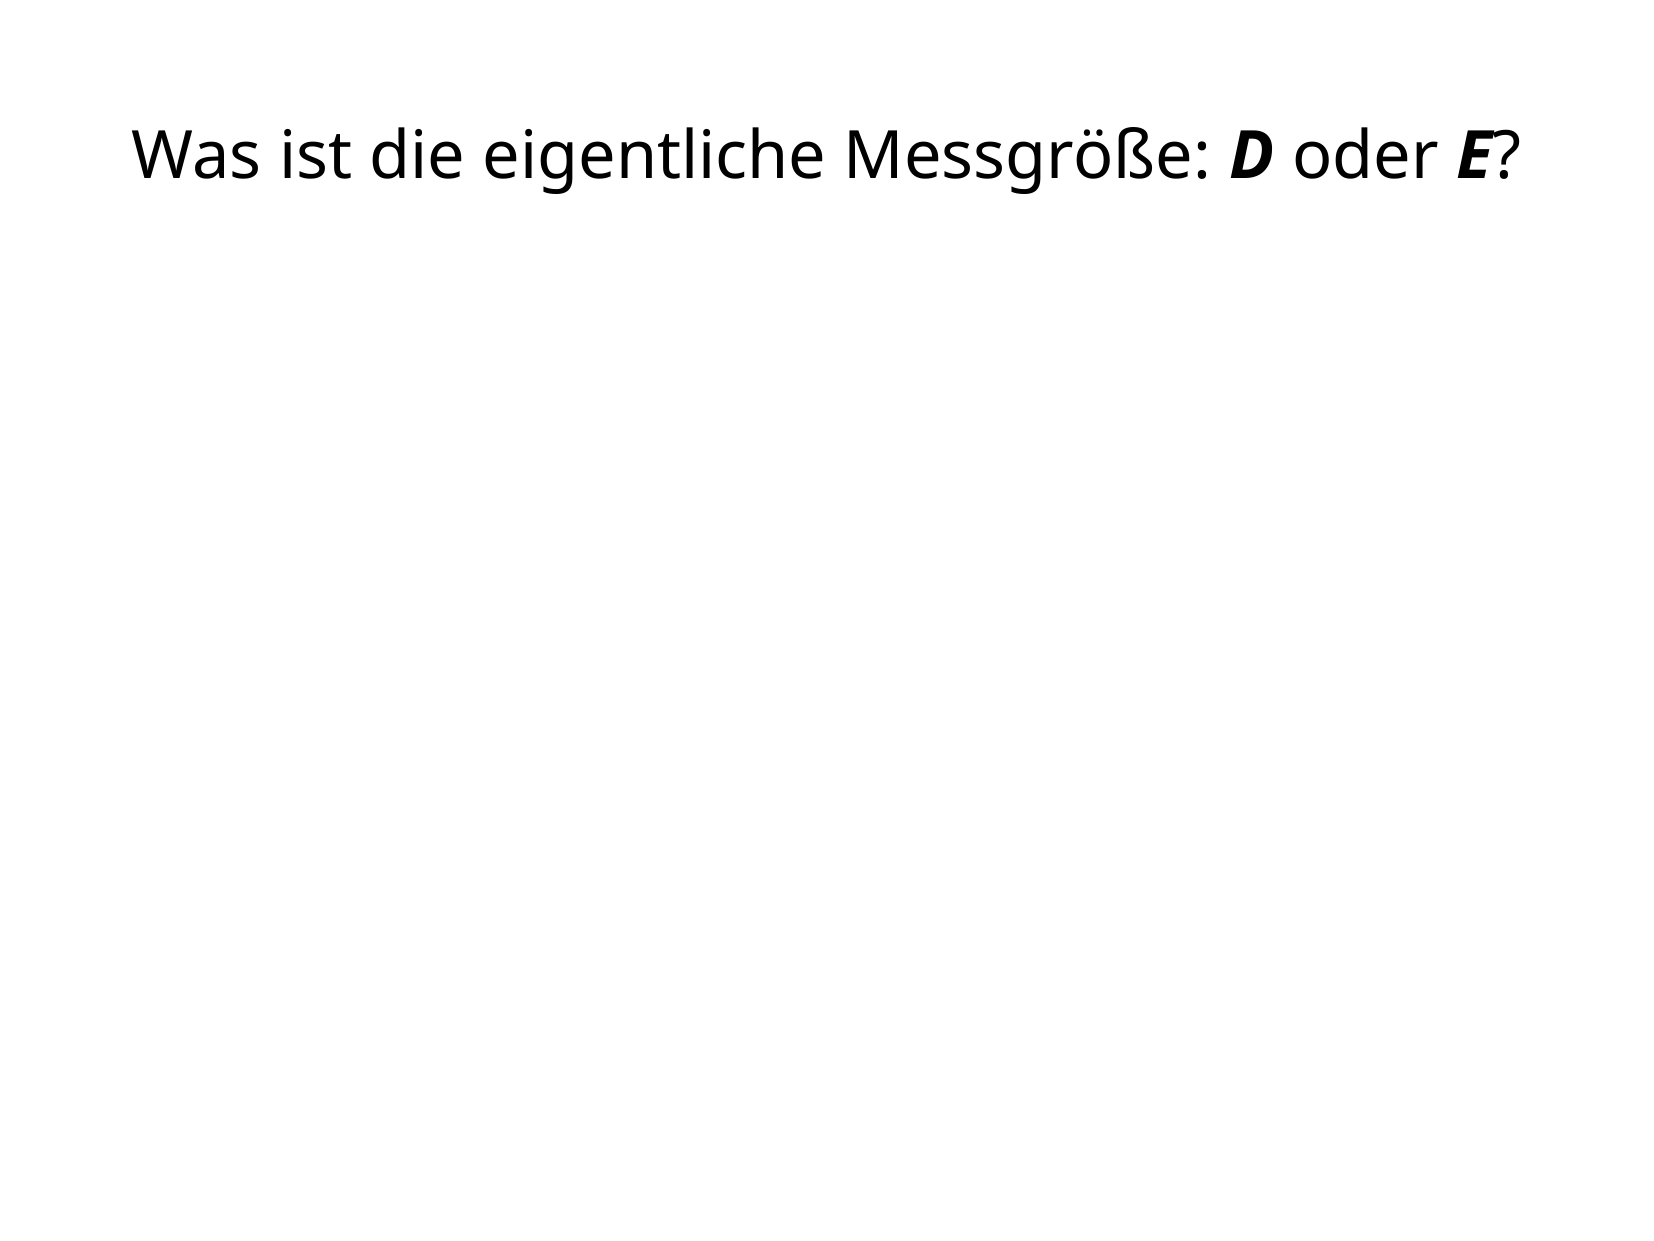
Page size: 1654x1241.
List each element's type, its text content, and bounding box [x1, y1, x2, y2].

title Was ist die eigentliche Messgröße: D oder E? [82, 49, 1571, 257]
